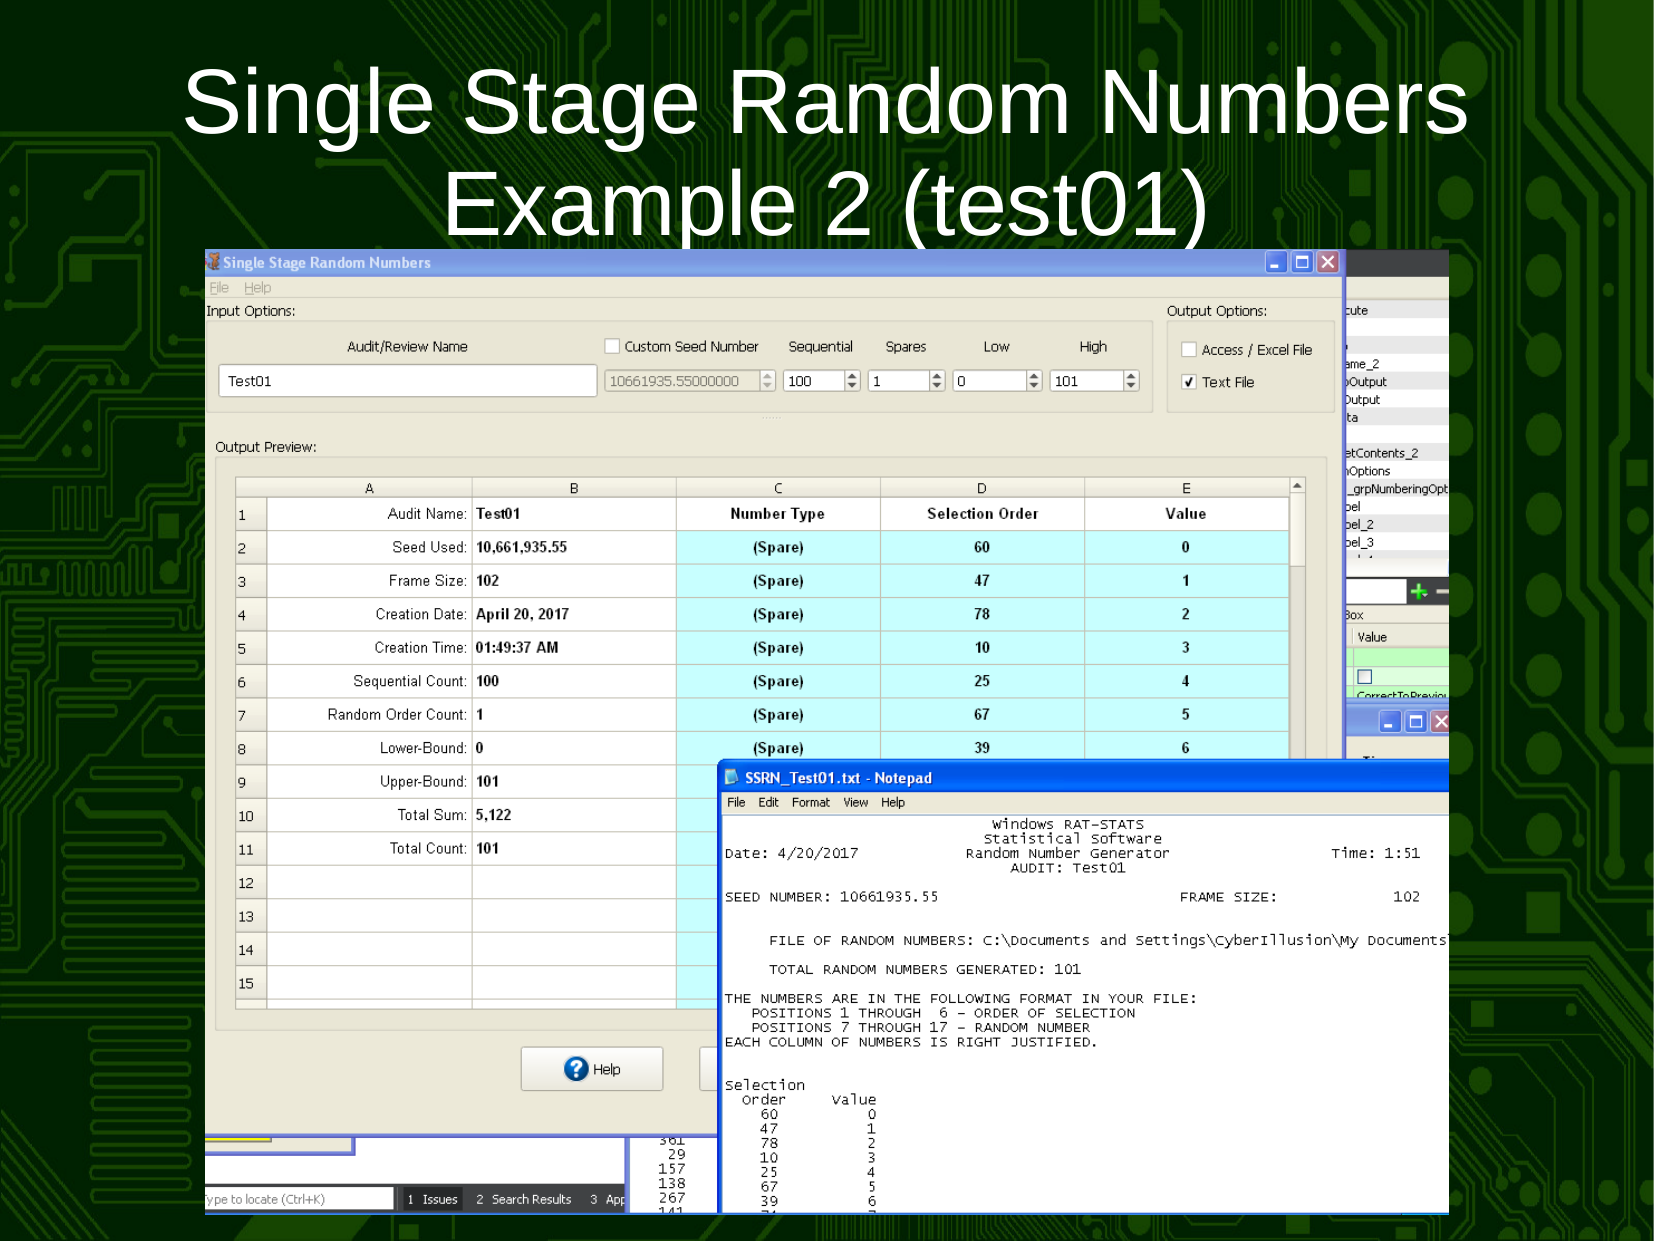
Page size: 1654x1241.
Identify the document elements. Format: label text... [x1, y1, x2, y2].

title Single Stage Random Numbers Example 2 (test01) [82, 49, 1571, 257]
picture [0, 0, 1654, 1241]
